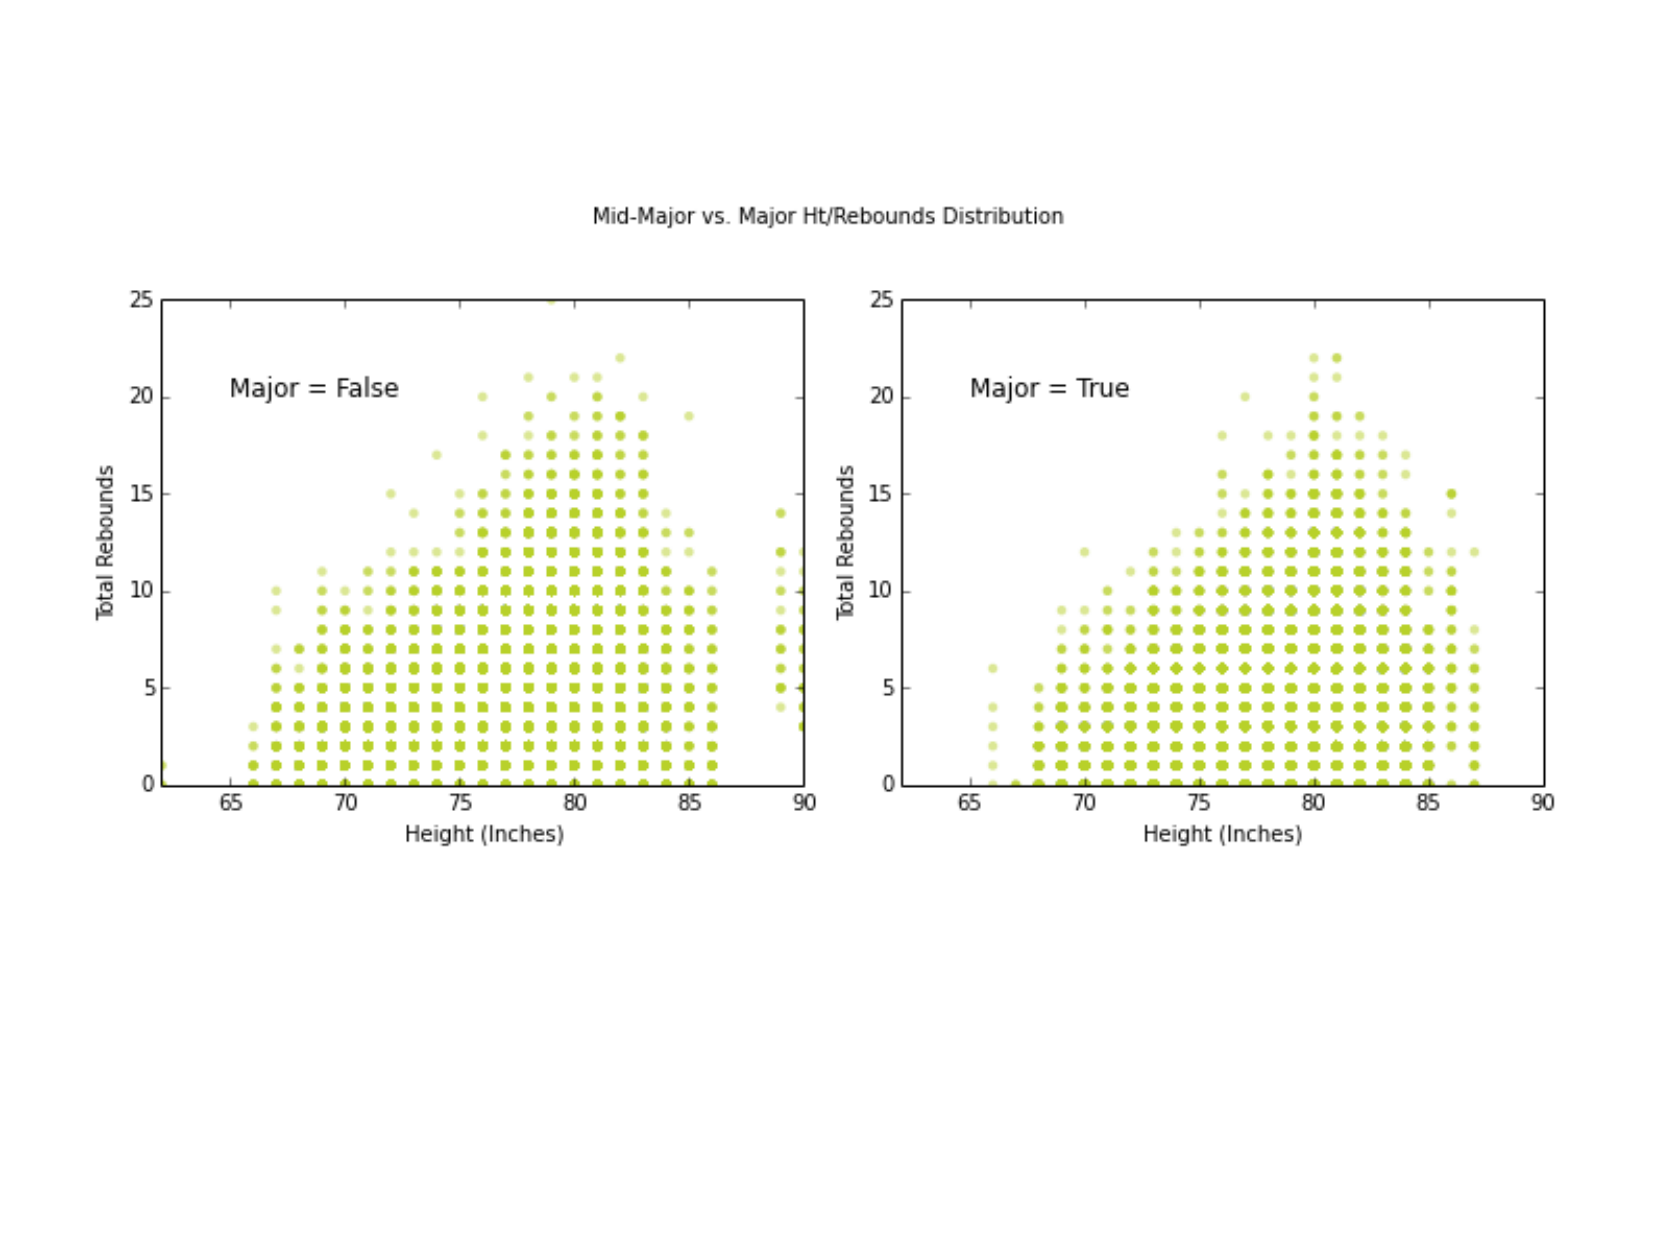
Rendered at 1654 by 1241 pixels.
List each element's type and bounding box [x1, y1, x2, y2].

picture [84, 193, 1569, 861]
